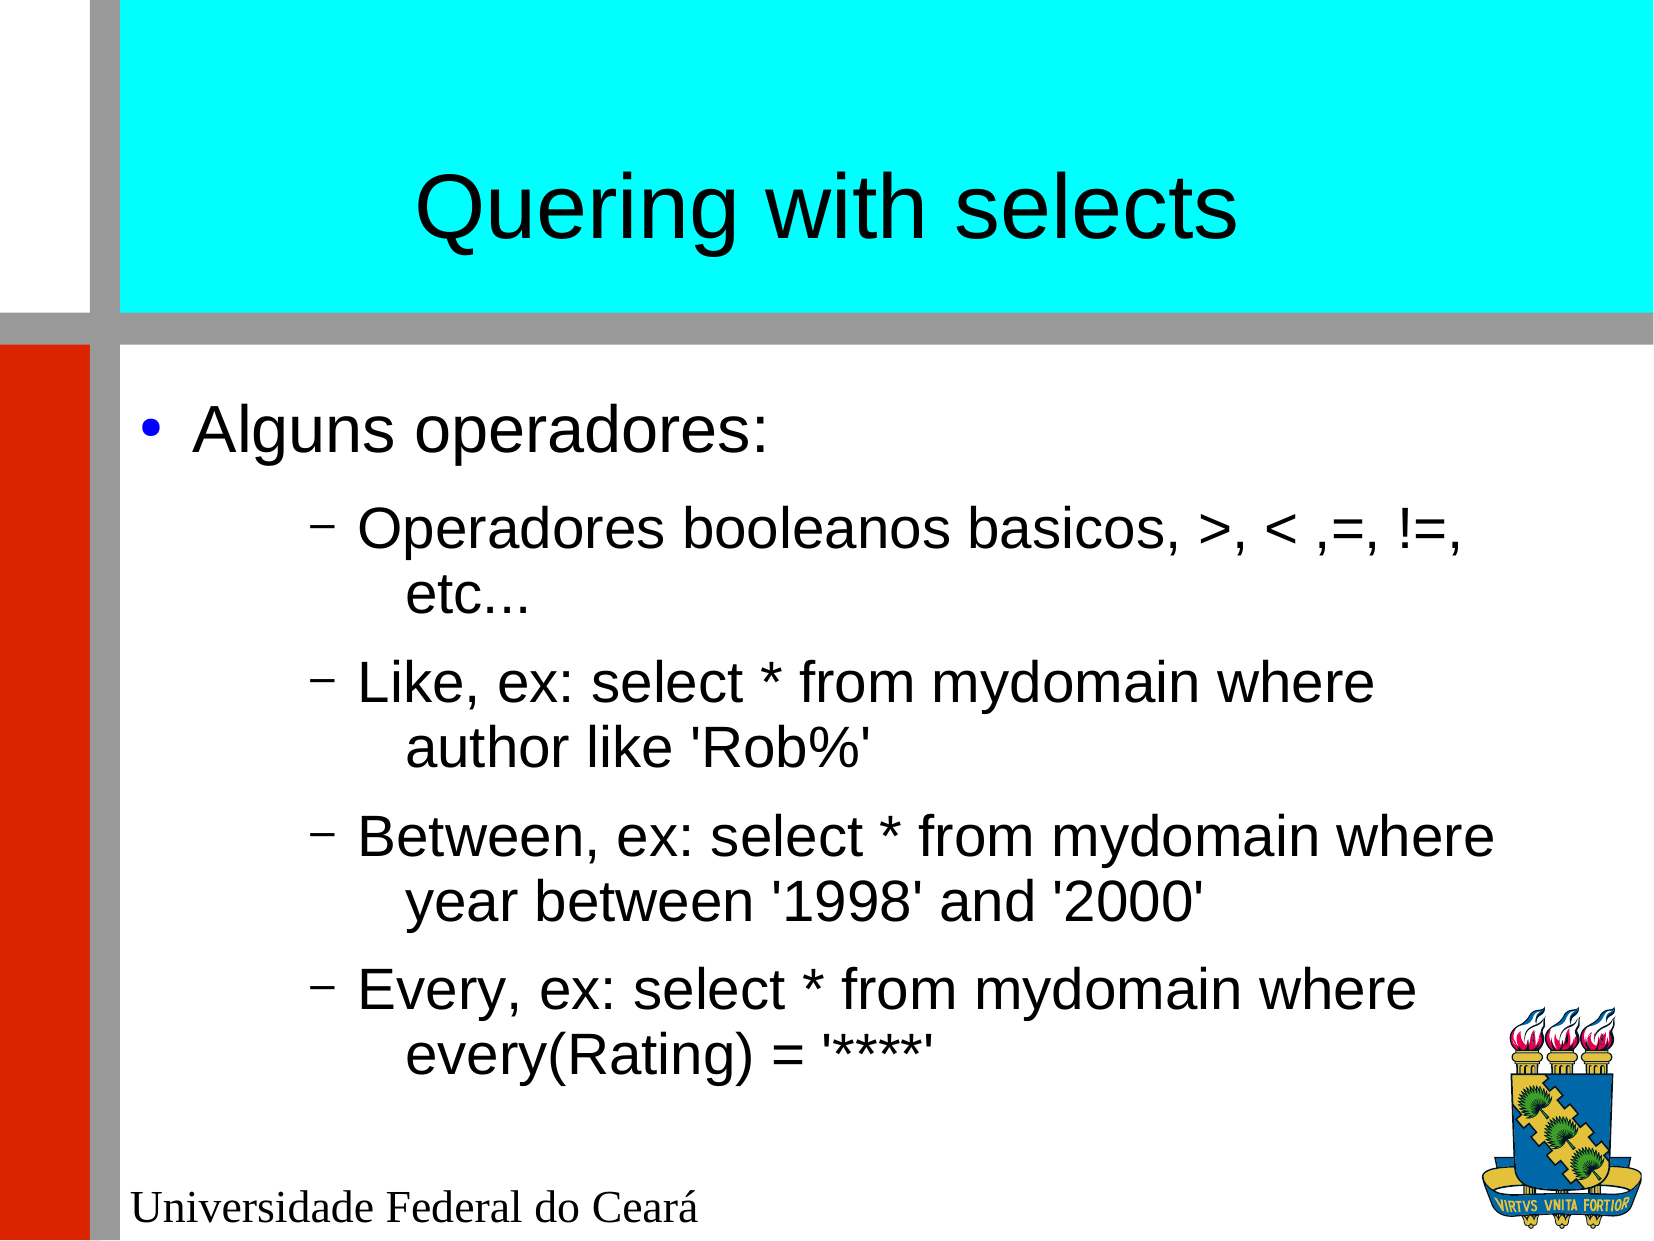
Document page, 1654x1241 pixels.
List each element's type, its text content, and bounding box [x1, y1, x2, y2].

title Quering with selects [121, 102, 1534, 310]
list Alguns operadores: Operadores booleanos basicos, >, < ,=, !=, etc... Like, ex: select * from mydomain where author like 'Rob%' Between, ex: select * from mydomain where year between '1998' and '2000' Every, ex: select * from mydomain where every(Rating) = '****' [121, 391, 1534, 1111]
